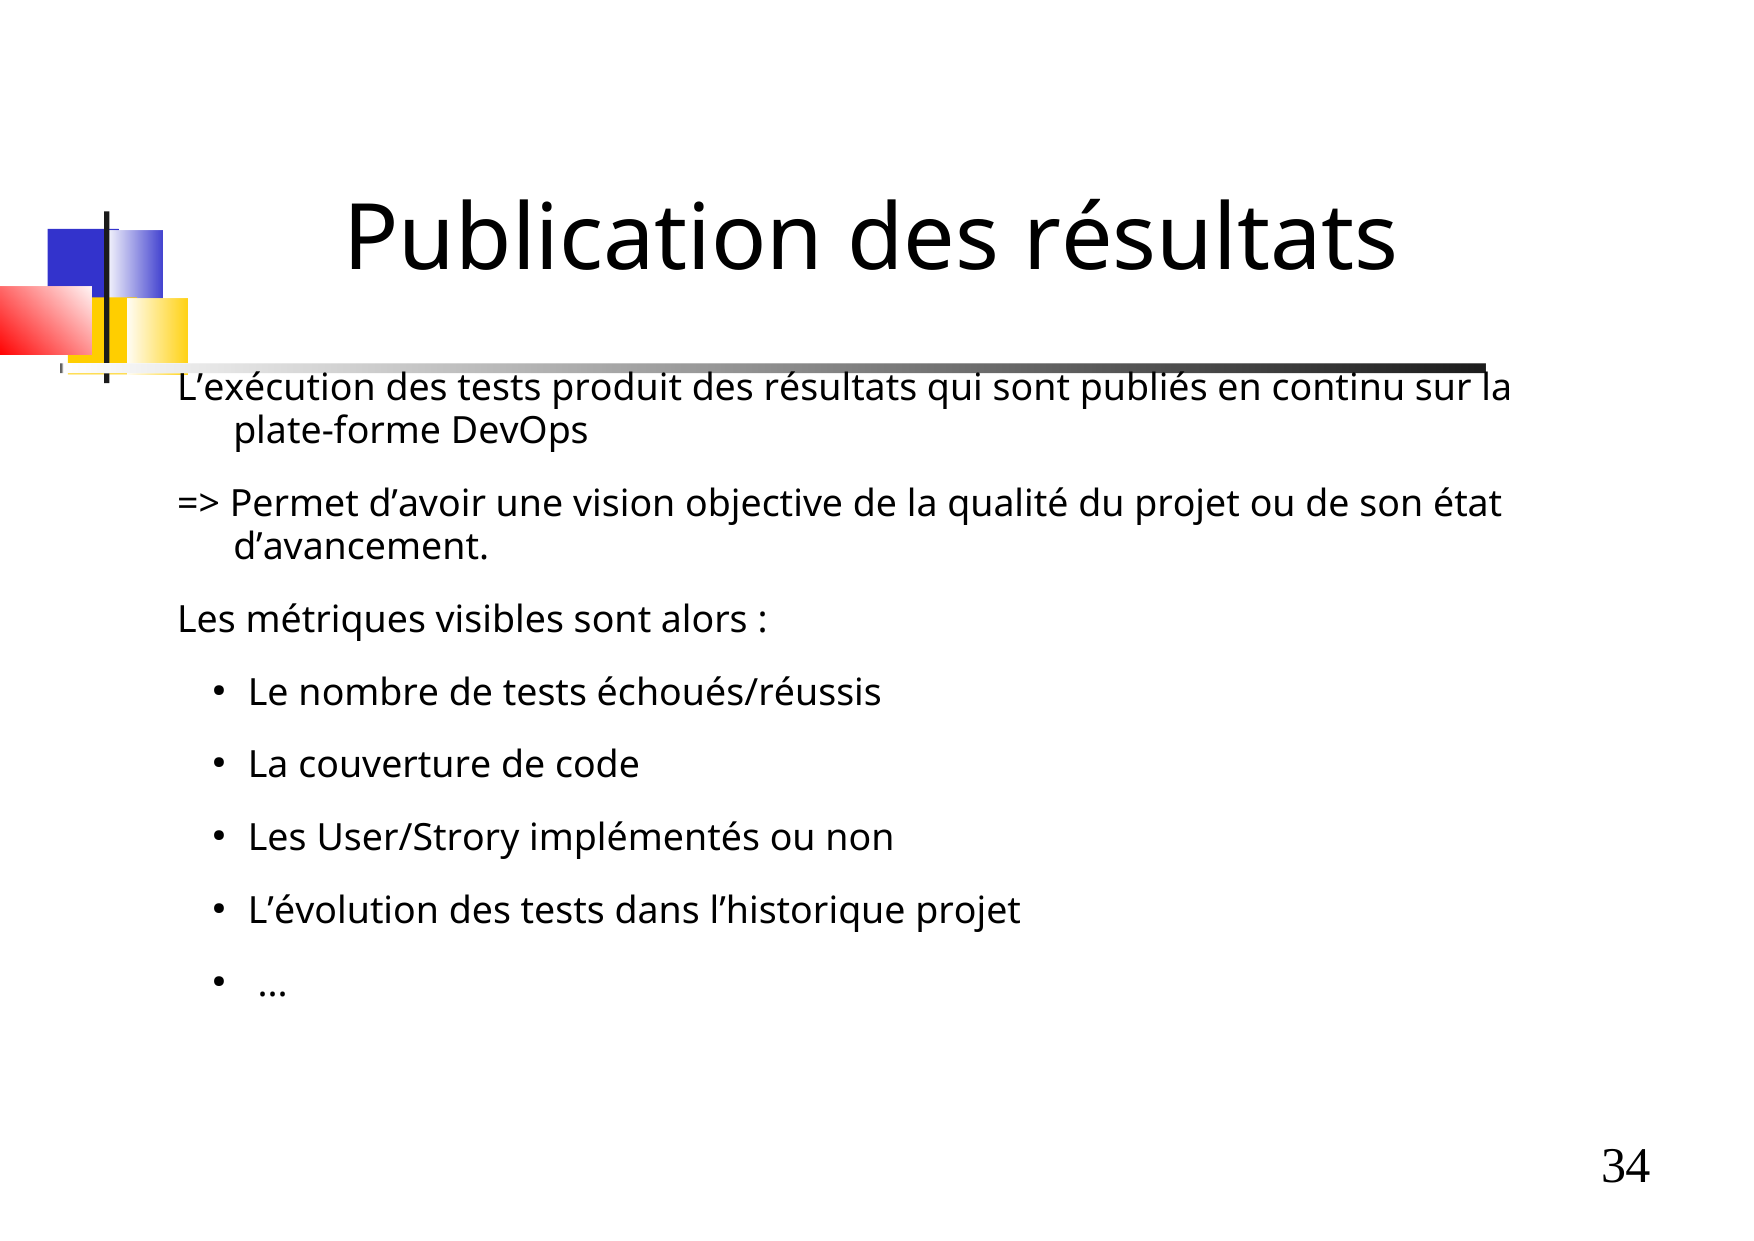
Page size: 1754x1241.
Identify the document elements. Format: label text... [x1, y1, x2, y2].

title Publication des résultats [179, 183, 1564, 393]
slide_number 34 [1569, 1135, 1660, 1241]
picture [60, 229, 179, 384]
text_box L’exécution des tests produit des résultats qui sont publiés en continu sur la plate-forme DevOps => Permet d’avoir une vision objective de la qualité du projet ou de son état d’avancement. Les métriques visibles sont alors : Le nombre de tests échoués/réussis La couverture de code Les User/Strory implémentés ou non L’évolution des tests dans l’historique projet ... [177, 363, 1545, 1005]
picture [0, 285, 92, 355]
